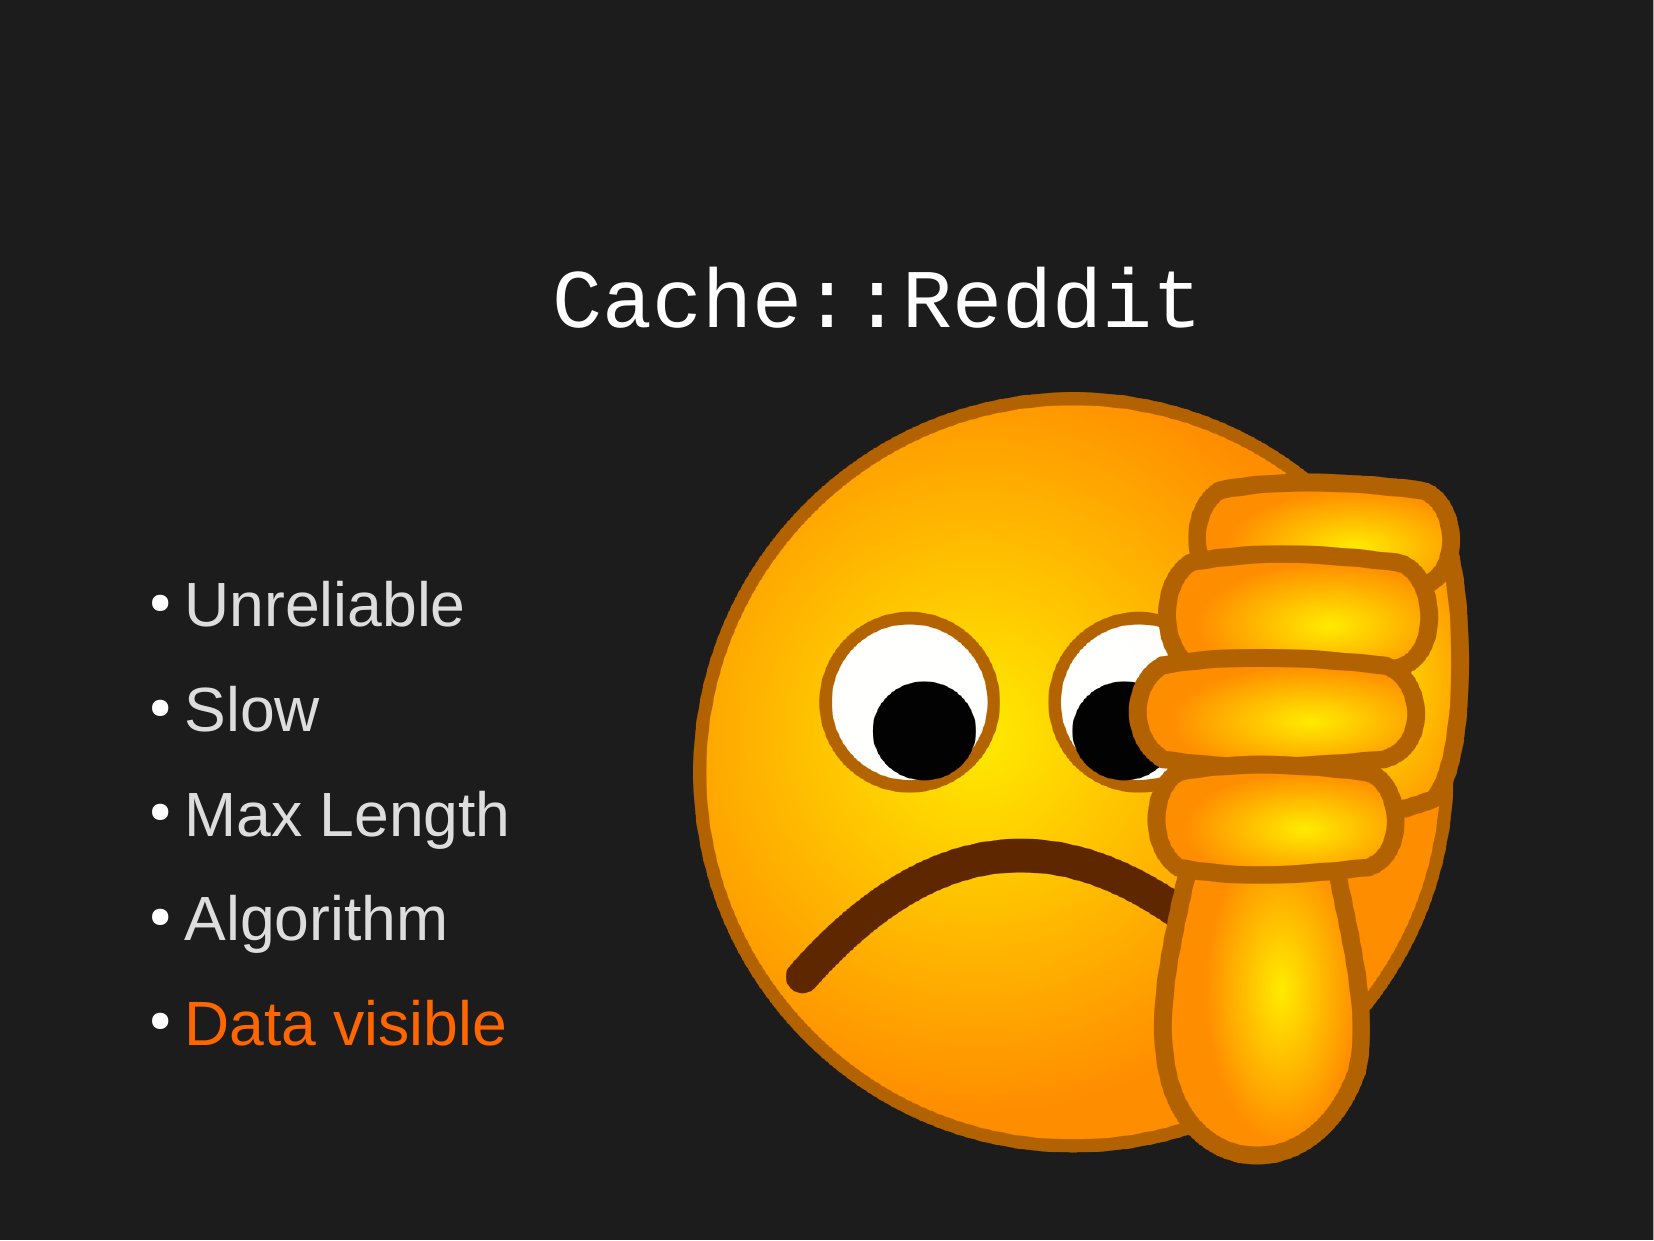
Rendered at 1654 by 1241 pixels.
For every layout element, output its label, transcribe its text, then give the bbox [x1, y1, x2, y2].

picture [675, 374, 1471, 1171]
text_box Cache::Reddit Unreliable Slow Max Length Algorithm Data visible [134, 250, 1621, 1039]
